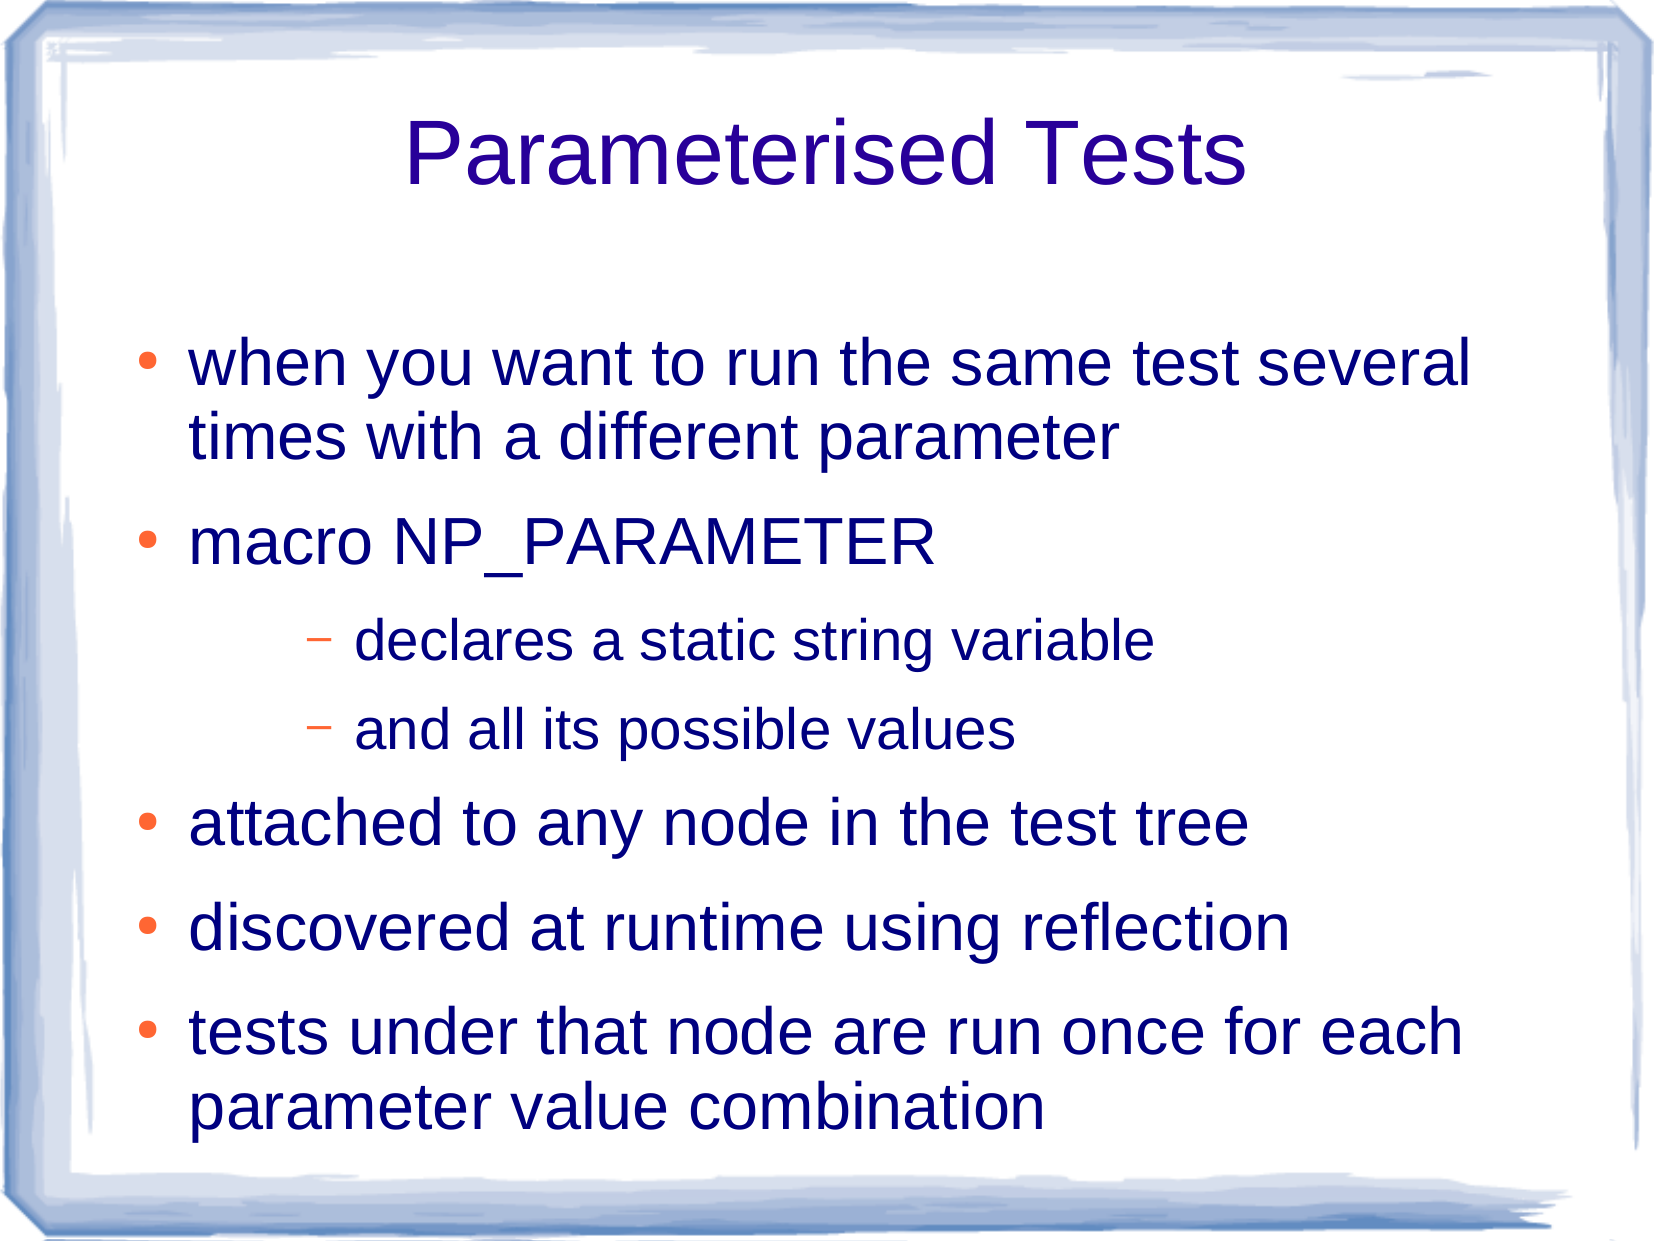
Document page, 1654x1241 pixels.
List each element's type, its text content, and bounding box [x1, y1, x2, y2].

list when you want to run the same test several times with a different parameter macro NP_PARAMETER declares a static string variable and all its possible values attached to any node in the test tree discovered at runtime using reflection tests under that node are run once for each parameter value combination [118, 324, 1571, 1144]
title Parameterised Tests [82, 56, 1571, 250]
picture [0, 0, 1654, 1241]
